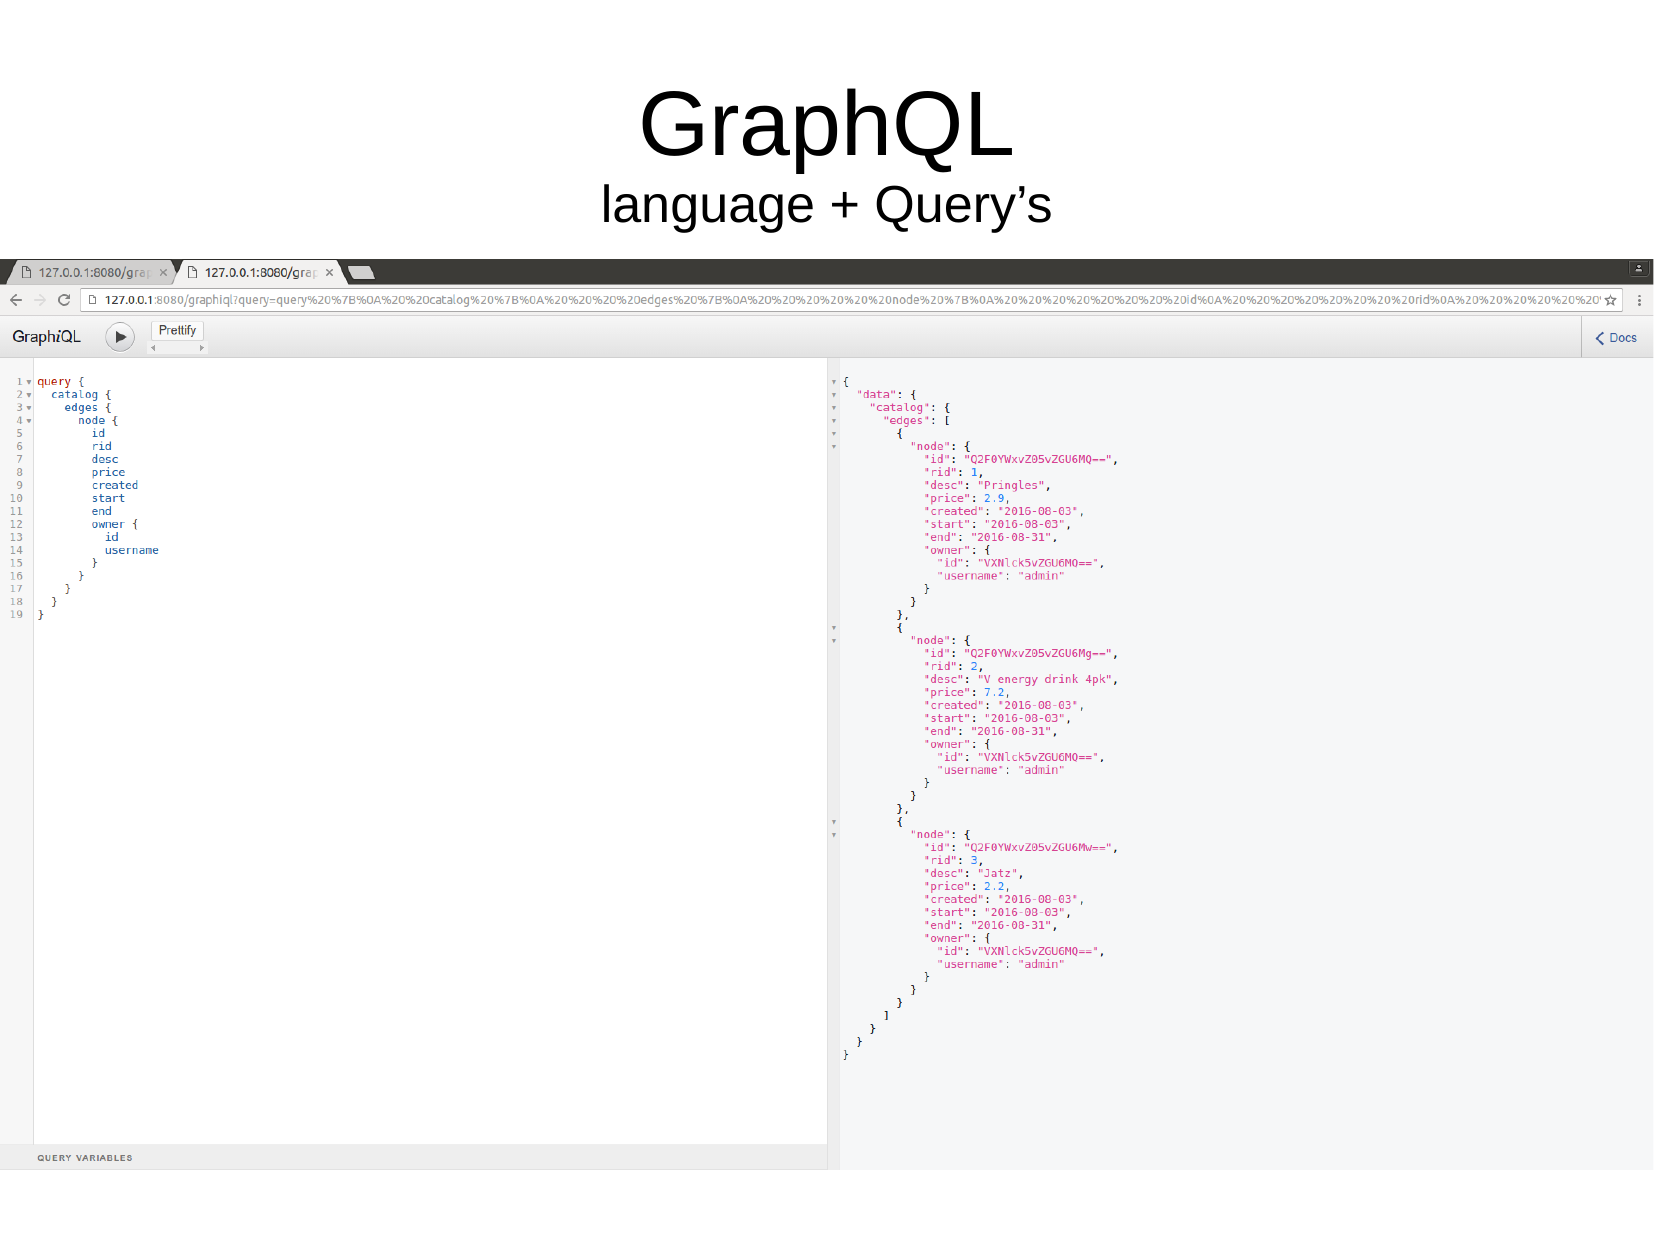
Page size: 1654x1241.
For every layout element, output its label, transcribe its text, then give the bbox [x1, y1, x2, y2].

title GraphQL language + Query’s [82, 49, 1571, 257]
picture [0, 259, 1654, 1170]
